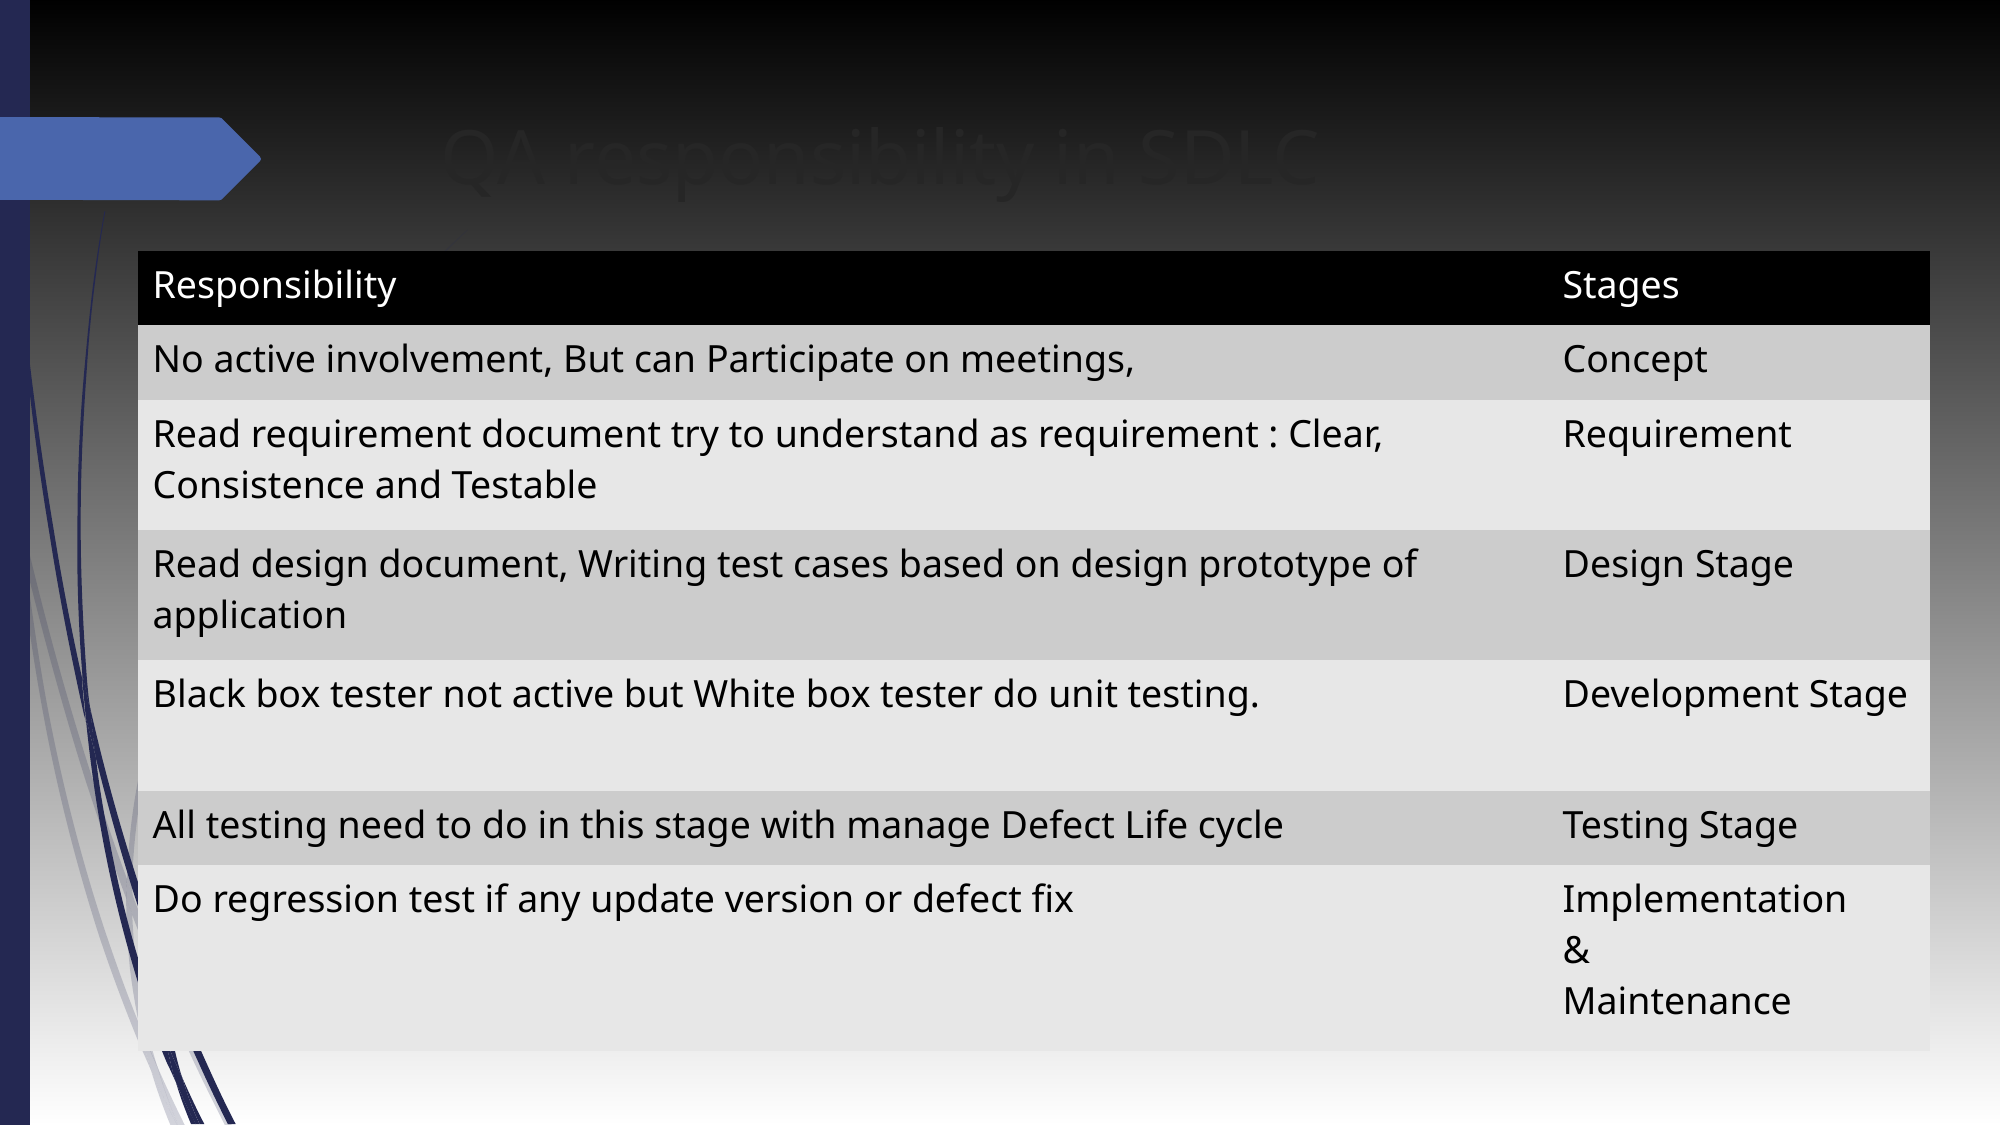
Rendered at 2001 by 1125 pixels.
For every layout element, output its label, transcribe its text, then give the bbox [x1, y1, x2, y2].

table_cell No active involvement, But can Participate on meetings, [138, 325, 1548, 400]
table_cell Black box tester not active but White box tester do unit testing. [138, 660, 1548, 791]
table_cell All testing need to do in this stage with manage Defect Life cycle [138, 791, 1548, 865]
table_cell Development Stage [1548, 660, 1930, 791]
table_cell Read design document, Writing test cases based on design prototype of application [138, 530, 1548, 660]
table_cell Testing Stage [1548, 791, 1930, 865]
table_header Responsibility [138, 251, 1548, 325]
table_cell Read requirement document try to understand as requirement : Clear, Consistence and Testable [138, 400, 1548, 530]
table_cell Design Stage [1548, 530, 1930, 660]
table_cell Do regression test if any update version or defect fix [138, 865, 1548, 1051]
title QA responsibility in SDLC [425, 102, 1888, 251]
table_cell Requirement [1548, 400, 1930, 530]
table_cell Concept [1548, 325, 1930, 400]
table_header Stages [1548, 251, 1930, 325]
table_cell Implementation & Maintenance [1548, 865, 1930, 1051]
